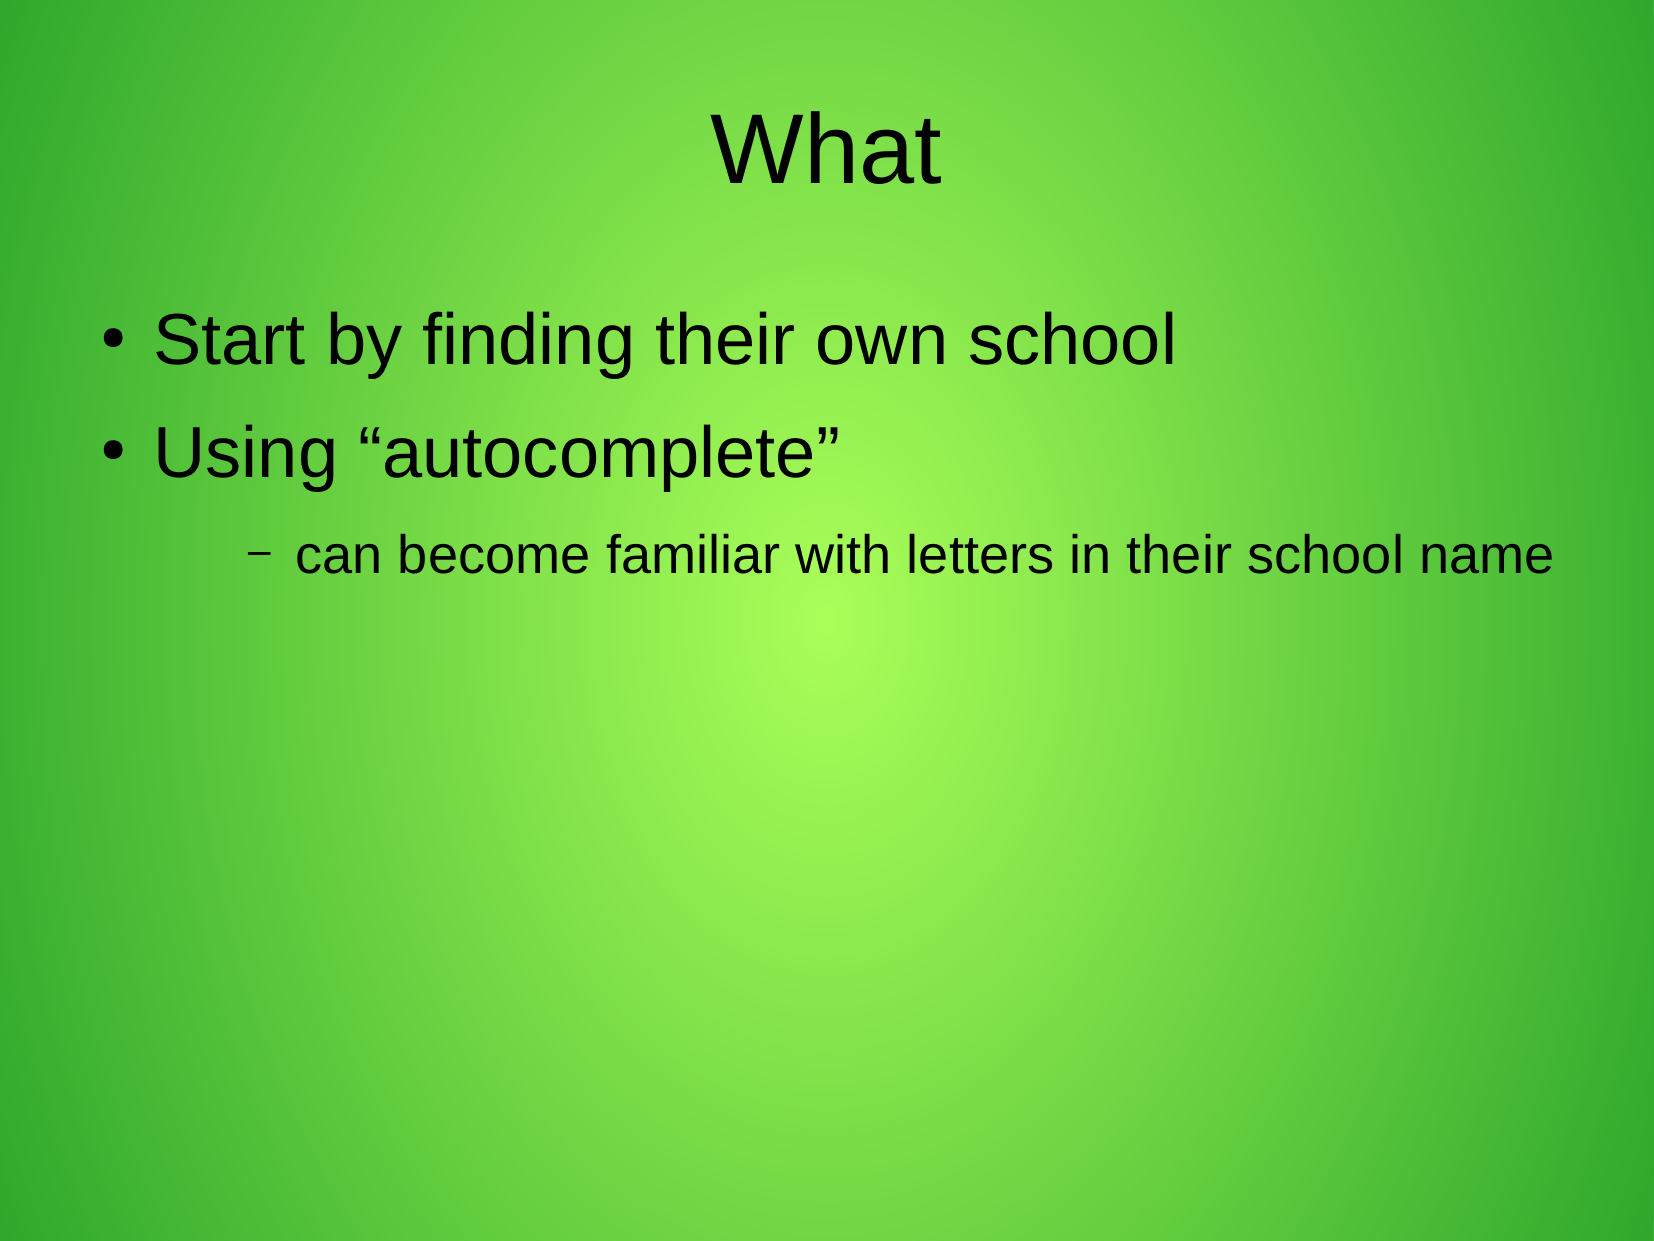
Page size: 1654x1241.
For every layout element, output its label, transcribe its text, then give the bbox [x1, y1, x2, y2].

list Start by finding their own school Using “autocomplete” can become familiar with letters in their school name [82, 299, 1571, 1019]
title What [82, 47, 1571, 252]
